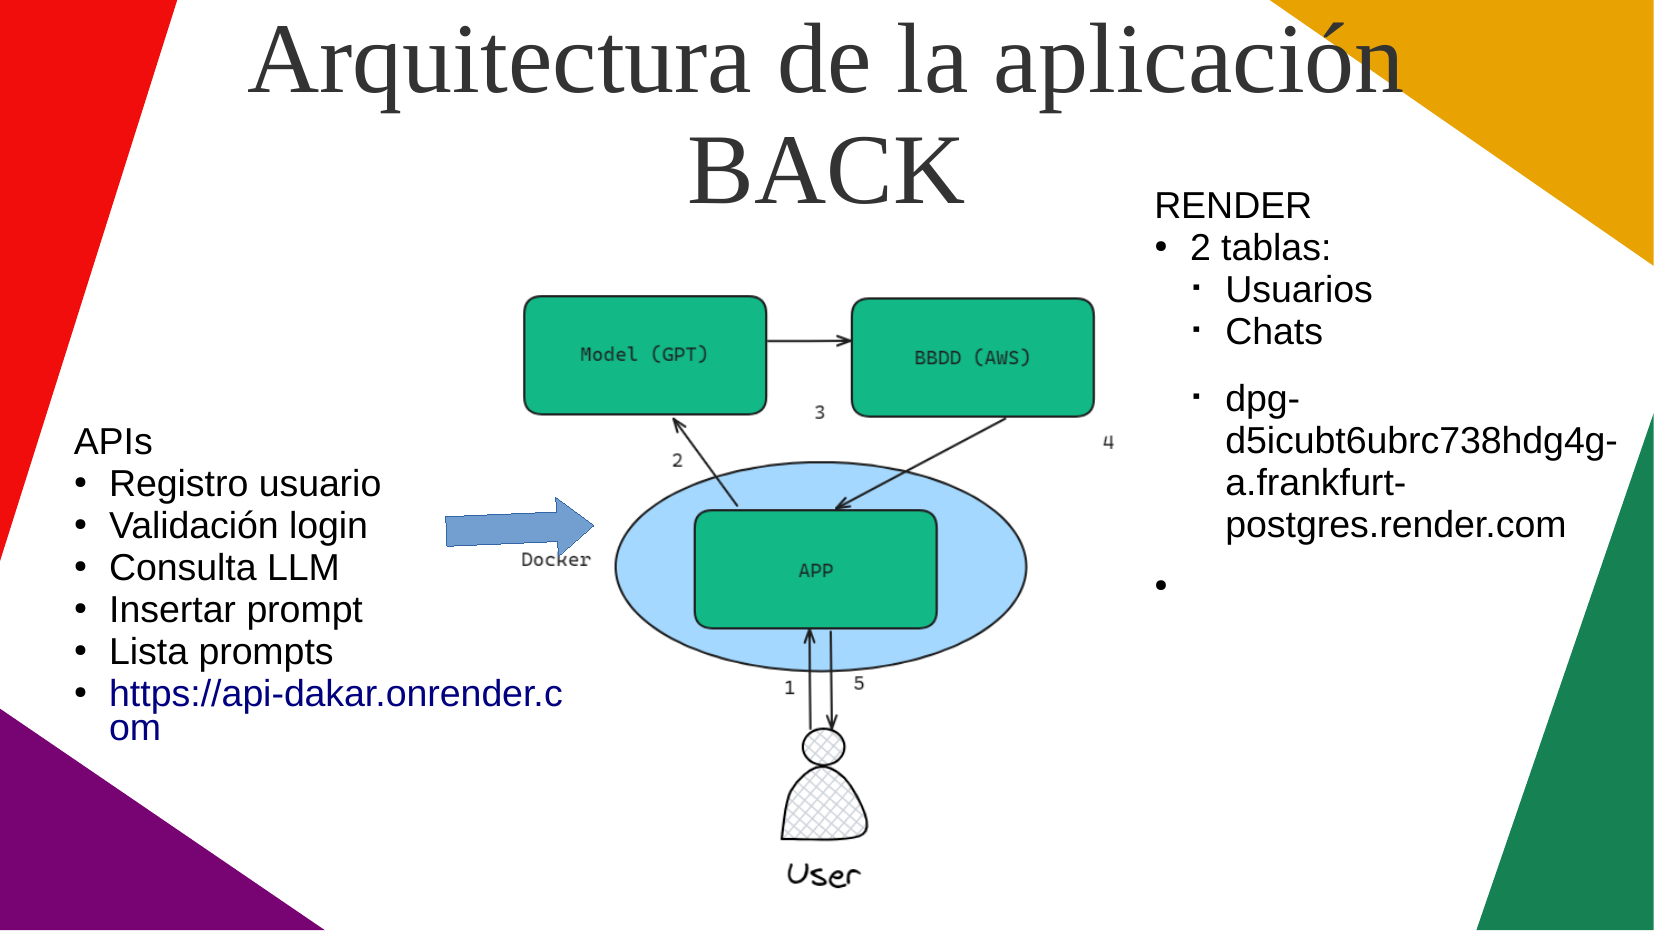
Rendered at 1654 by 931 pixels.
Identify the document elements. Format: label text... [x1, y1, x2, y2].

picture [472, 274, 1135, 916]
text_box RENDER 2 tablas: Usuarios Chats dpg-d5icubt6ubrc738hdg4g-a.frankfurt-postgres.render.com [1139, 177, 1654, 616]
text_box APIs Registro usuario Validación login Consulta LLM Insertar prompt Lista prompts https://api-dakar.onrender.com [59, 413, 596, 723]
title Arquitectura de la aplicación BACK [82, 3, 1571, 226]
